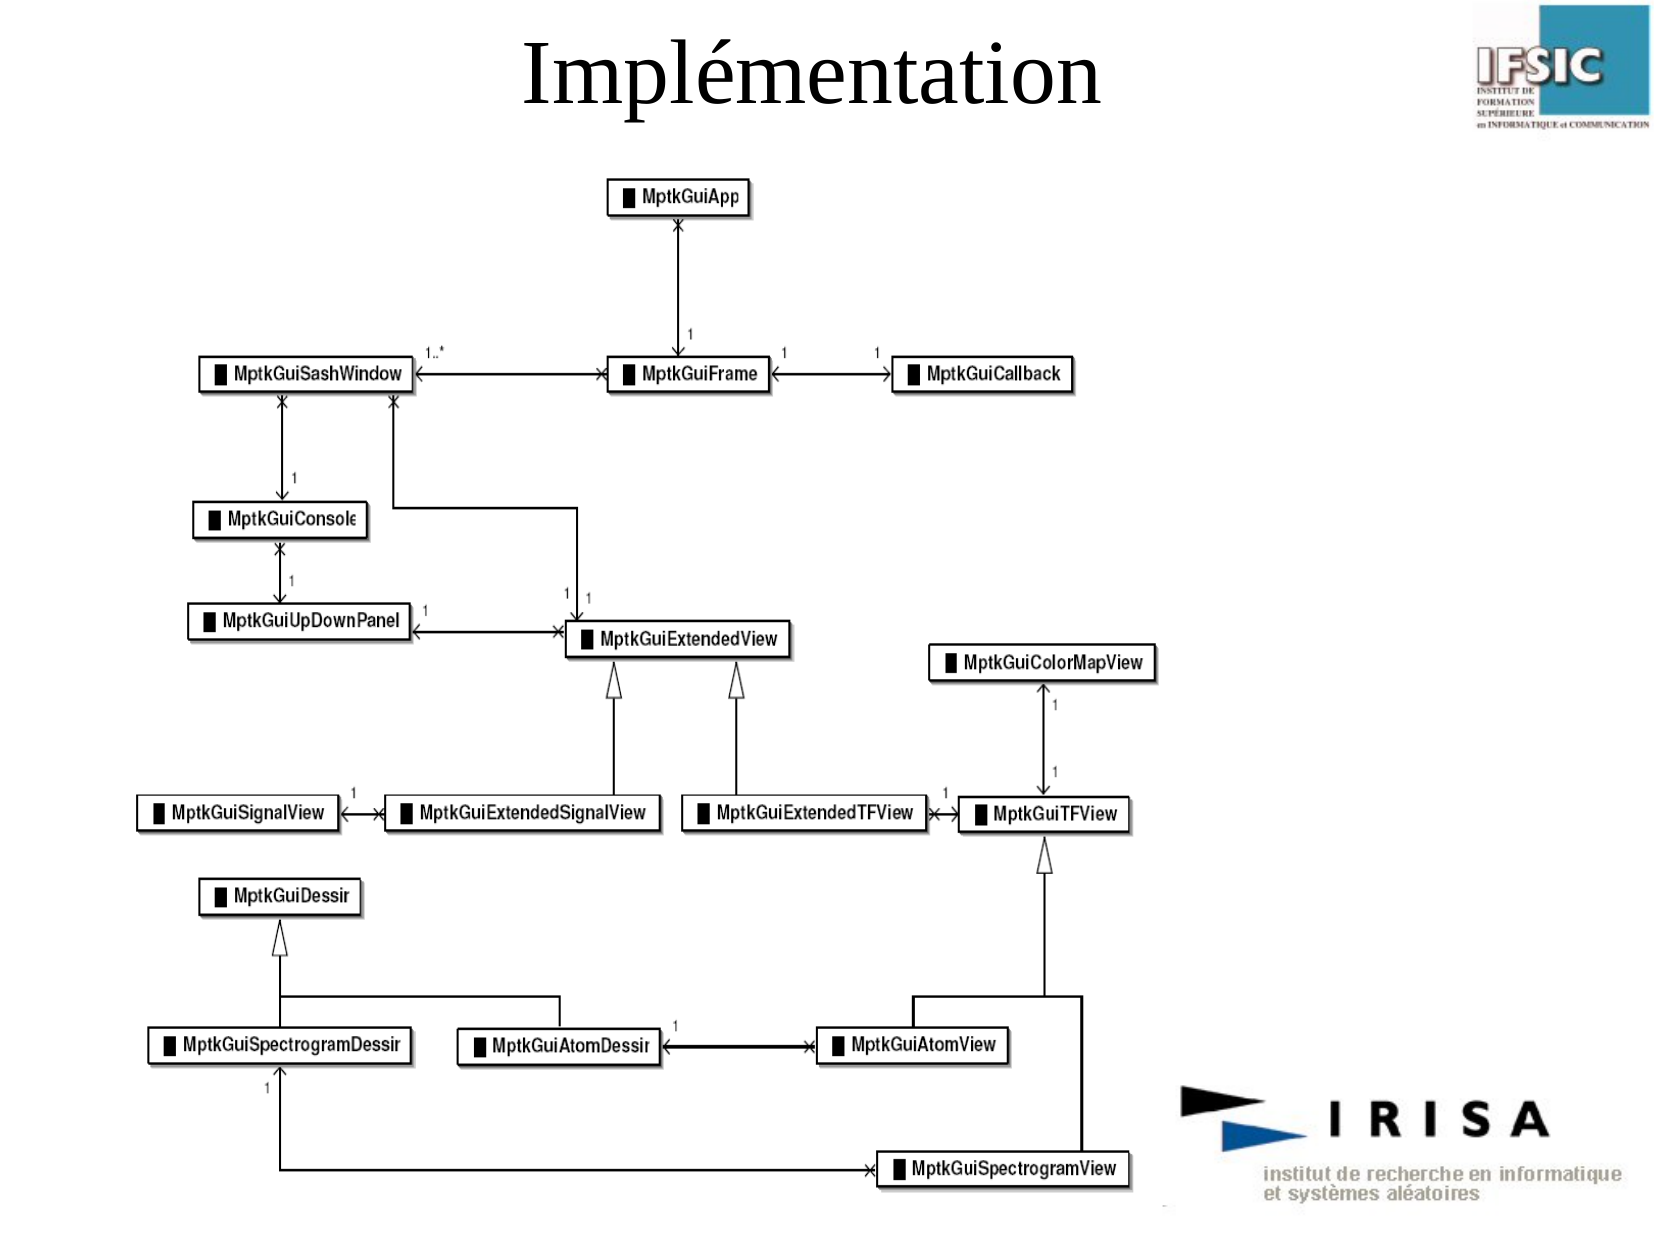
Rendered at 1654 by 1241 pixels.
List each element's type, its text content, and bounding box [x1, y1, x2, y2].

picture [0, 0, 1654, 1241]
title Implémentation [106, 0, 1519, 177]
